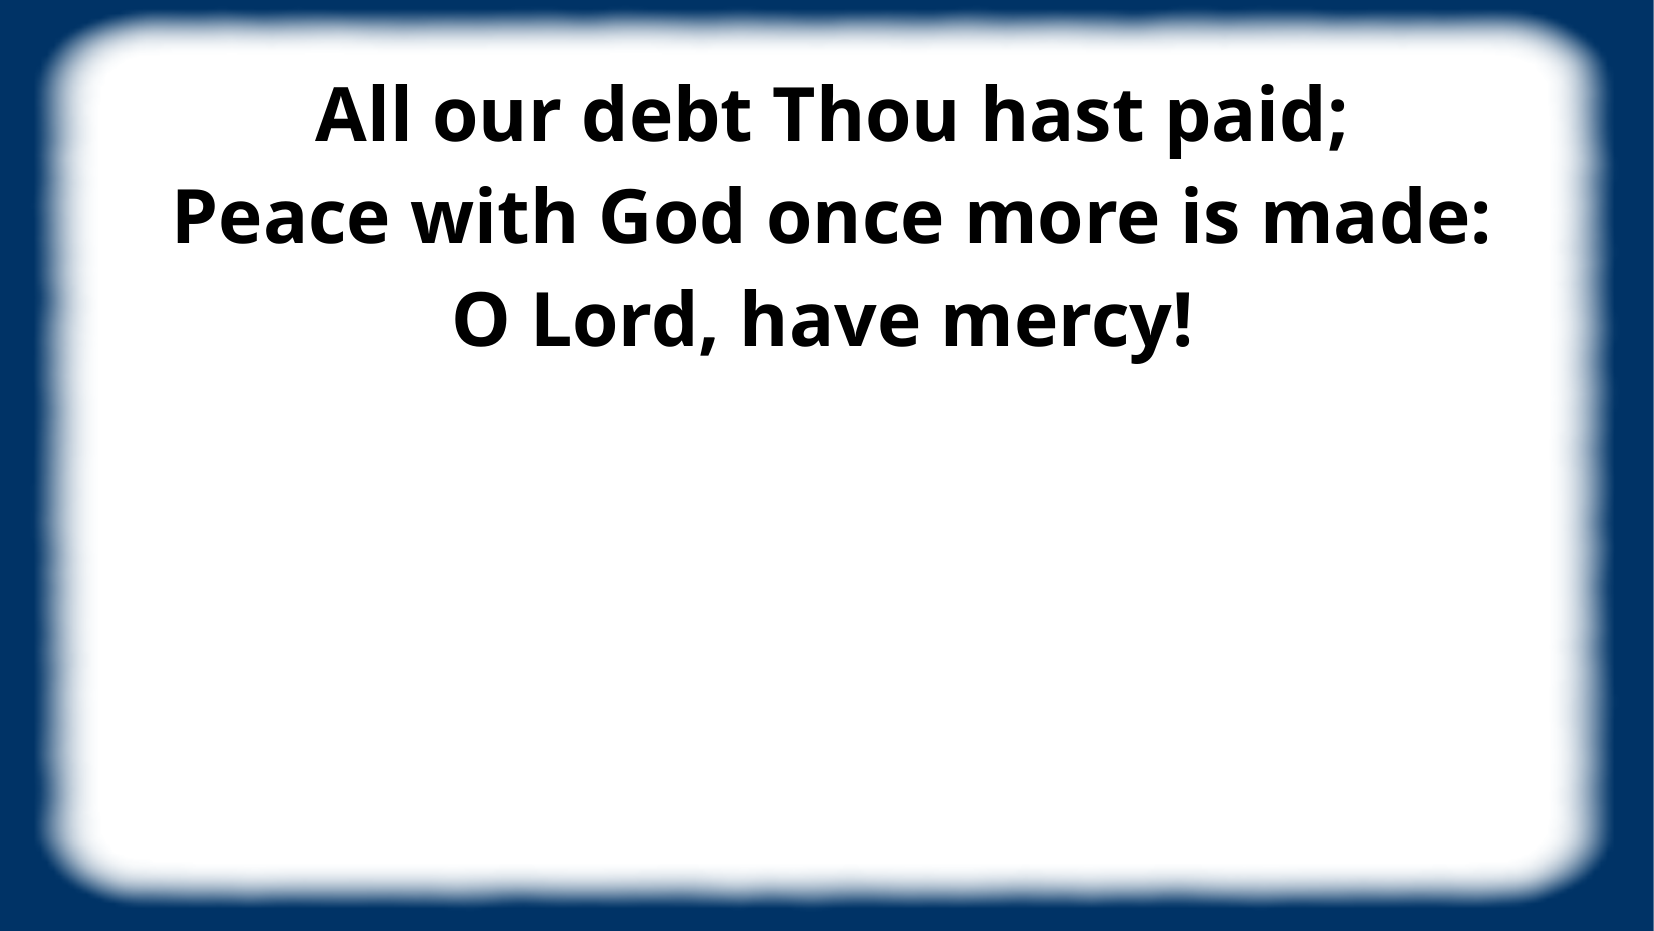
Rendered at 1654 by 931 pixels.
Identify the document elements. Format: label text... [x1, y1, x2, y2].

text_box All our debt Thou hast paid; Peace with God once more is made: O Lord, have mercy! [90, 53, 1576, 391]
picture [0, 0, 1654, 931]
